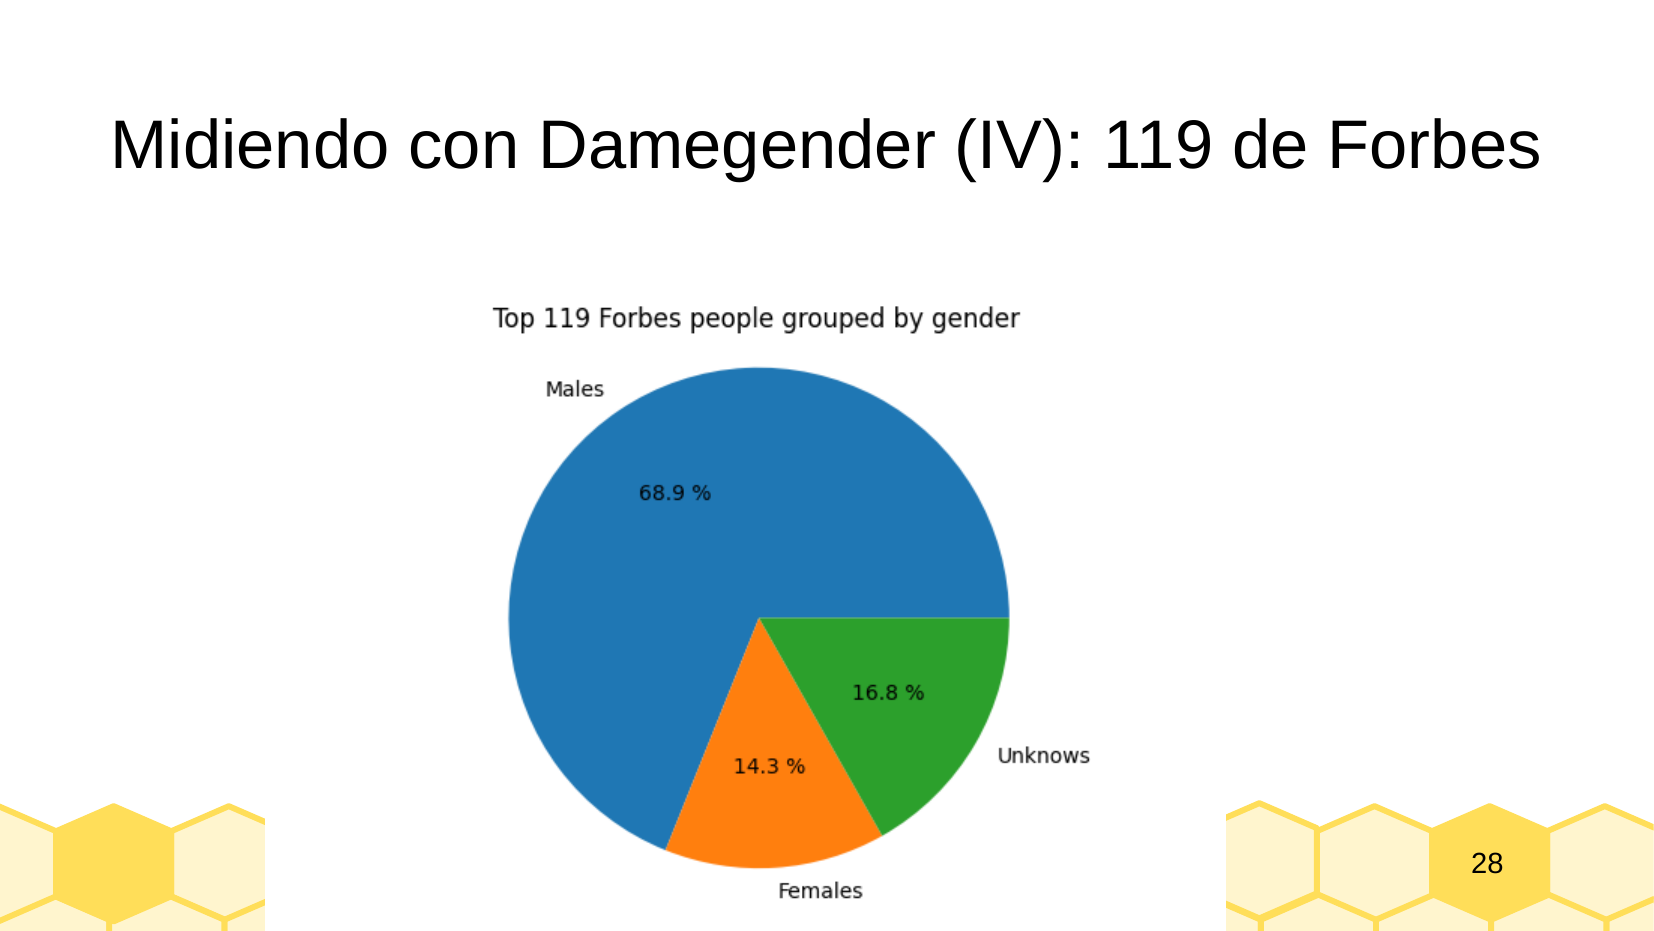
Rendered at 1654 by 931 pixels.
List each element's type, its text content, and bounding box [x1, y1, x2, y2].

picture [265, 254, 1226, 931]
title Midiendo con Damegender (IV): 119 de Forbes [88, 70, 1565, 219]
